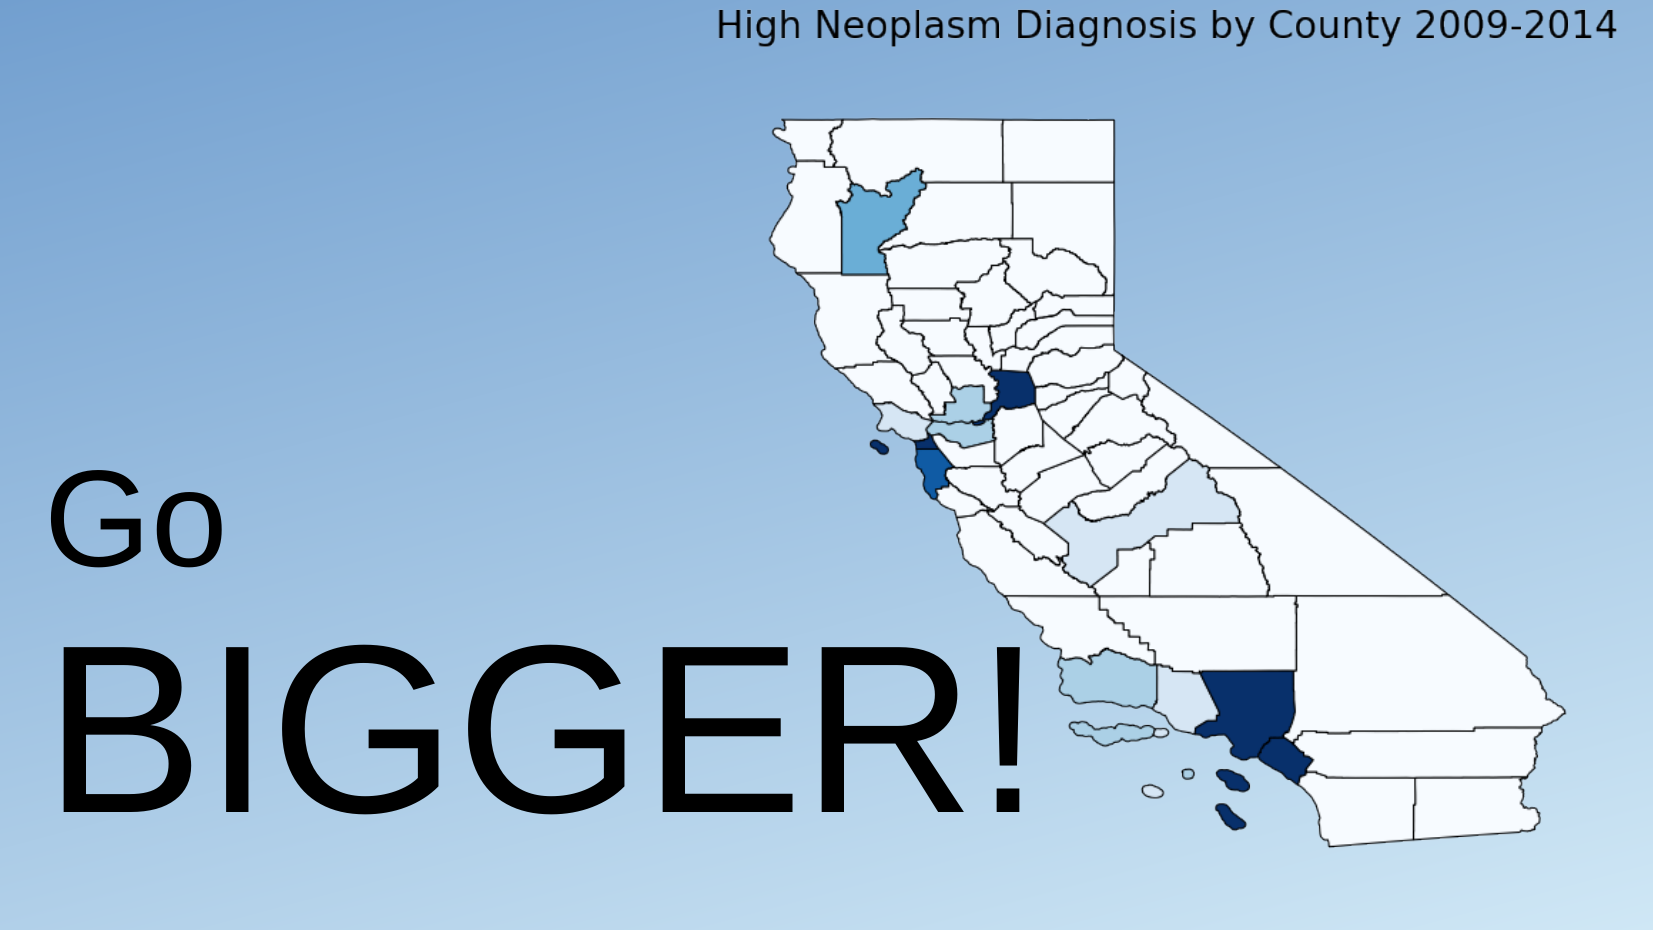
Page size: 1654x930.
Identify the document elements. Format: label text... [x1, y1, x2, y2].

text_box Go BIGGER! [30, 435, 1196, 930]
picture [680, 0, 1653, 930]
